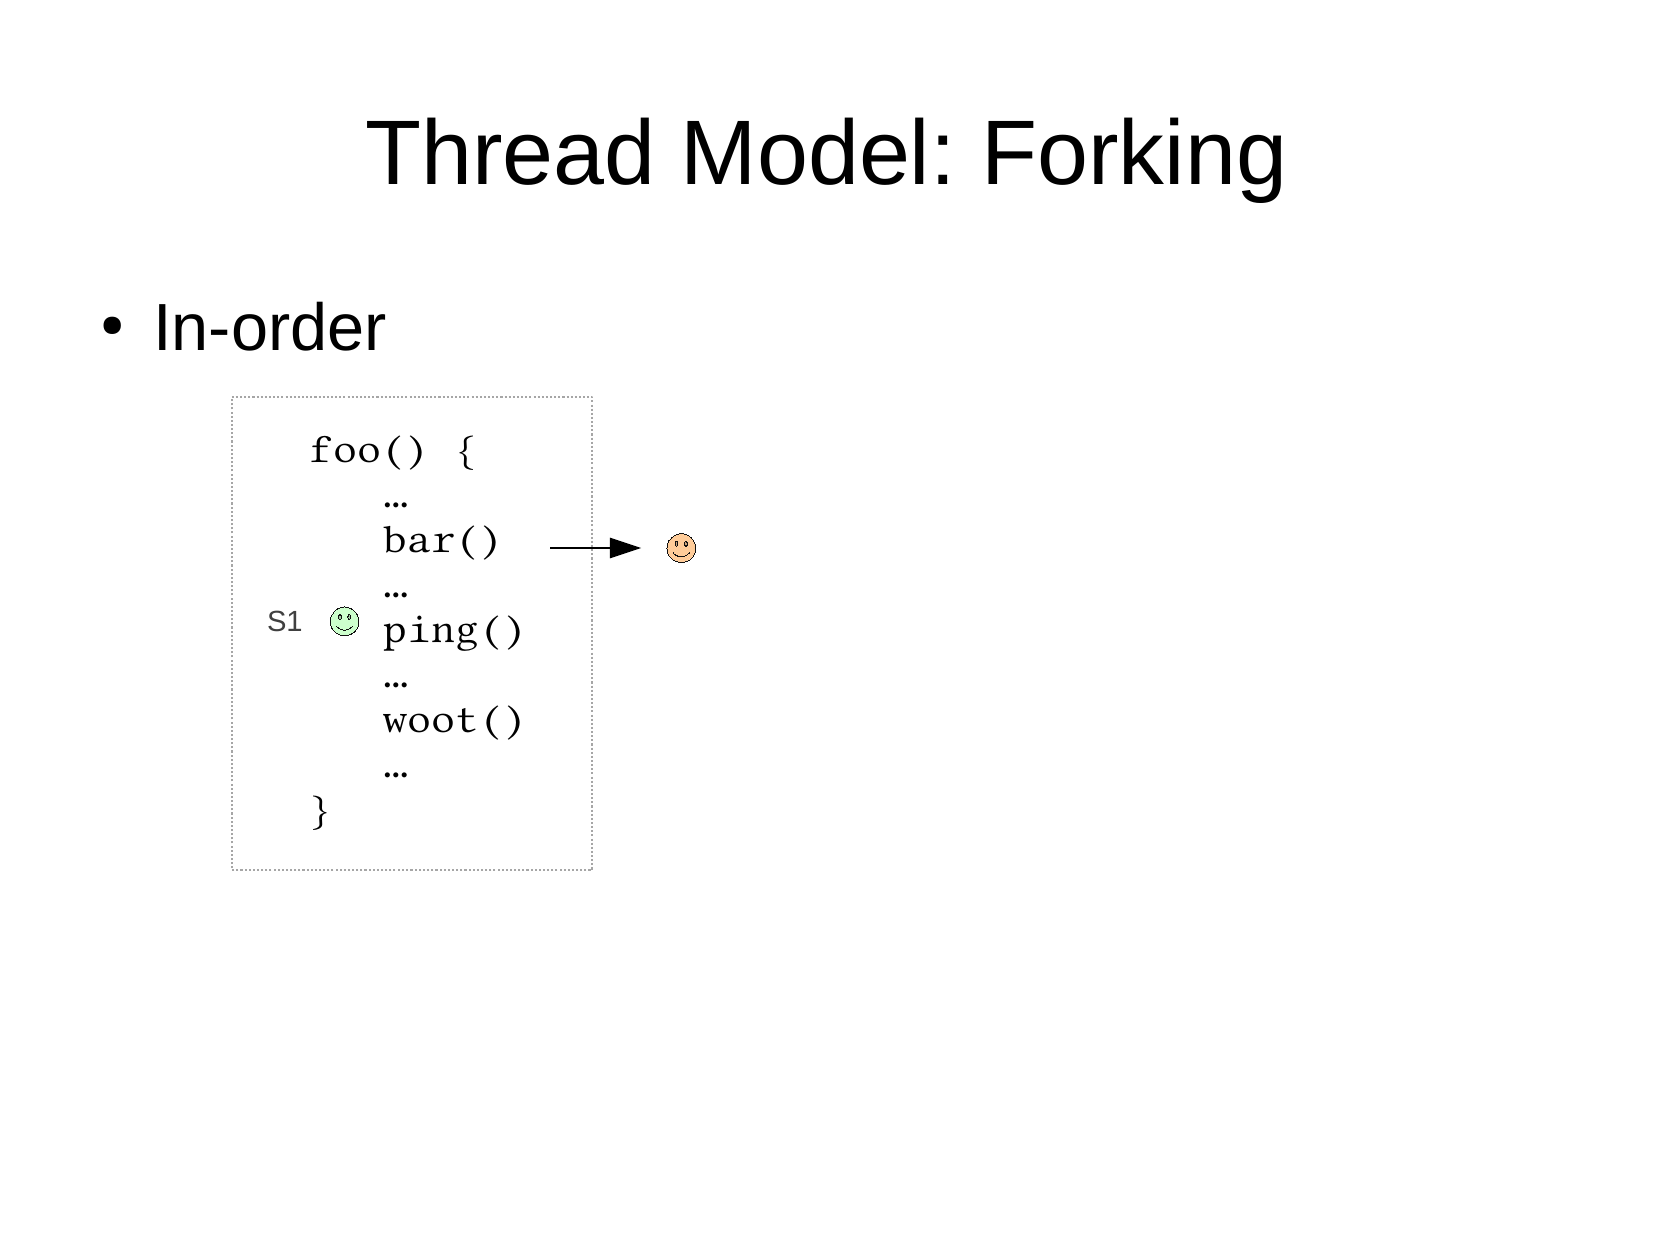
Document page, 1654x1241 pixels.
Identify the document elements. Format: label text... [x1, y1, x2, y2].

text_box [666, 533, 696, 563]
text_box foo() { … bar() … ping() … woot() … } [294, 417, 574, 838]
list In-order [82, 290, 1571, 1010]
title Thread Model: Forking [82, 49, 1571, 257]
text_box S1 [252, 594, 318, 645]
text_box [330, 606, 359, 636]
